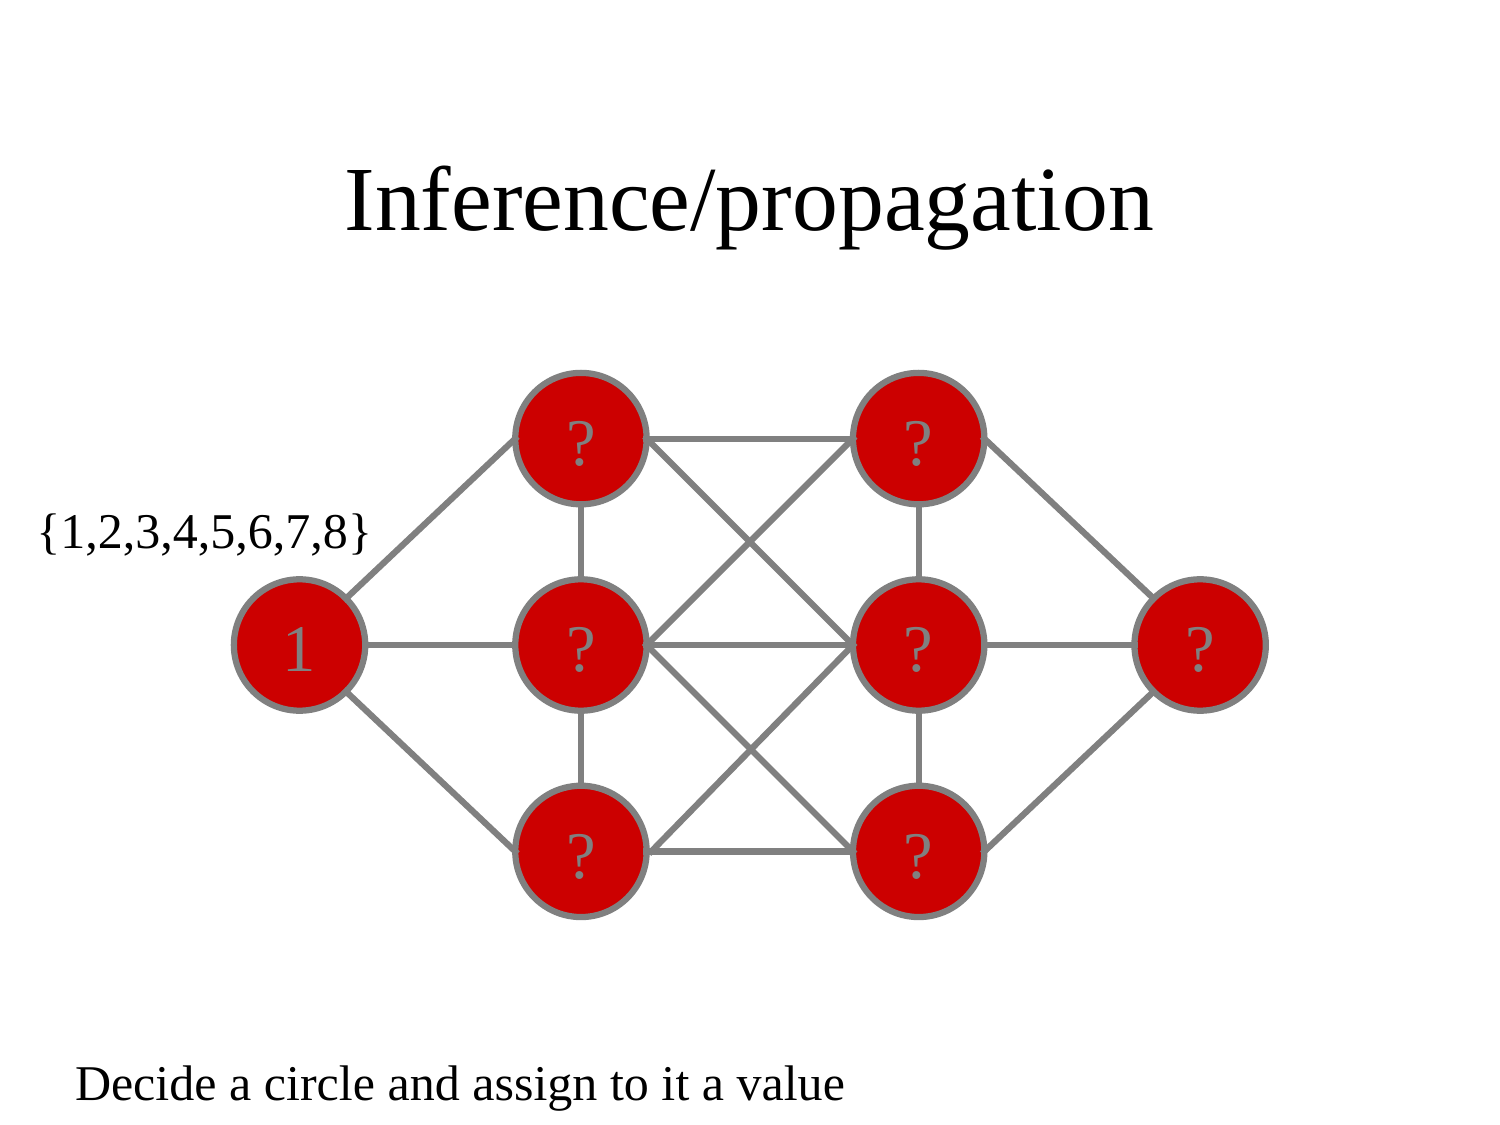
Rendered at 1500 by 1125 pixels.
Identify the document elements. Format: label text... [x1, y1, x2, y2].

text_box Decide a circle and assign to it a value [60, 1042, 861, 1119]
text_box ? [1134, 579, 1266, 711]
text_box ? [853, 579, 985, 711]
text_box ? [515, 785, 647, 918]
text_box {1,2,3,4,5,6,7,8} [21, 490, 397, 567]
text_box ? [853, 785, 985, 918]
text_box ? [515, 372, 647, 505]
text_box ? [853, 372, 985, 505]
text_box ? [515, 579, 647, 711]
title Inference/propagation [112, 99, 1388, 288]
text_box 1 [233, 579, 366, 711]
